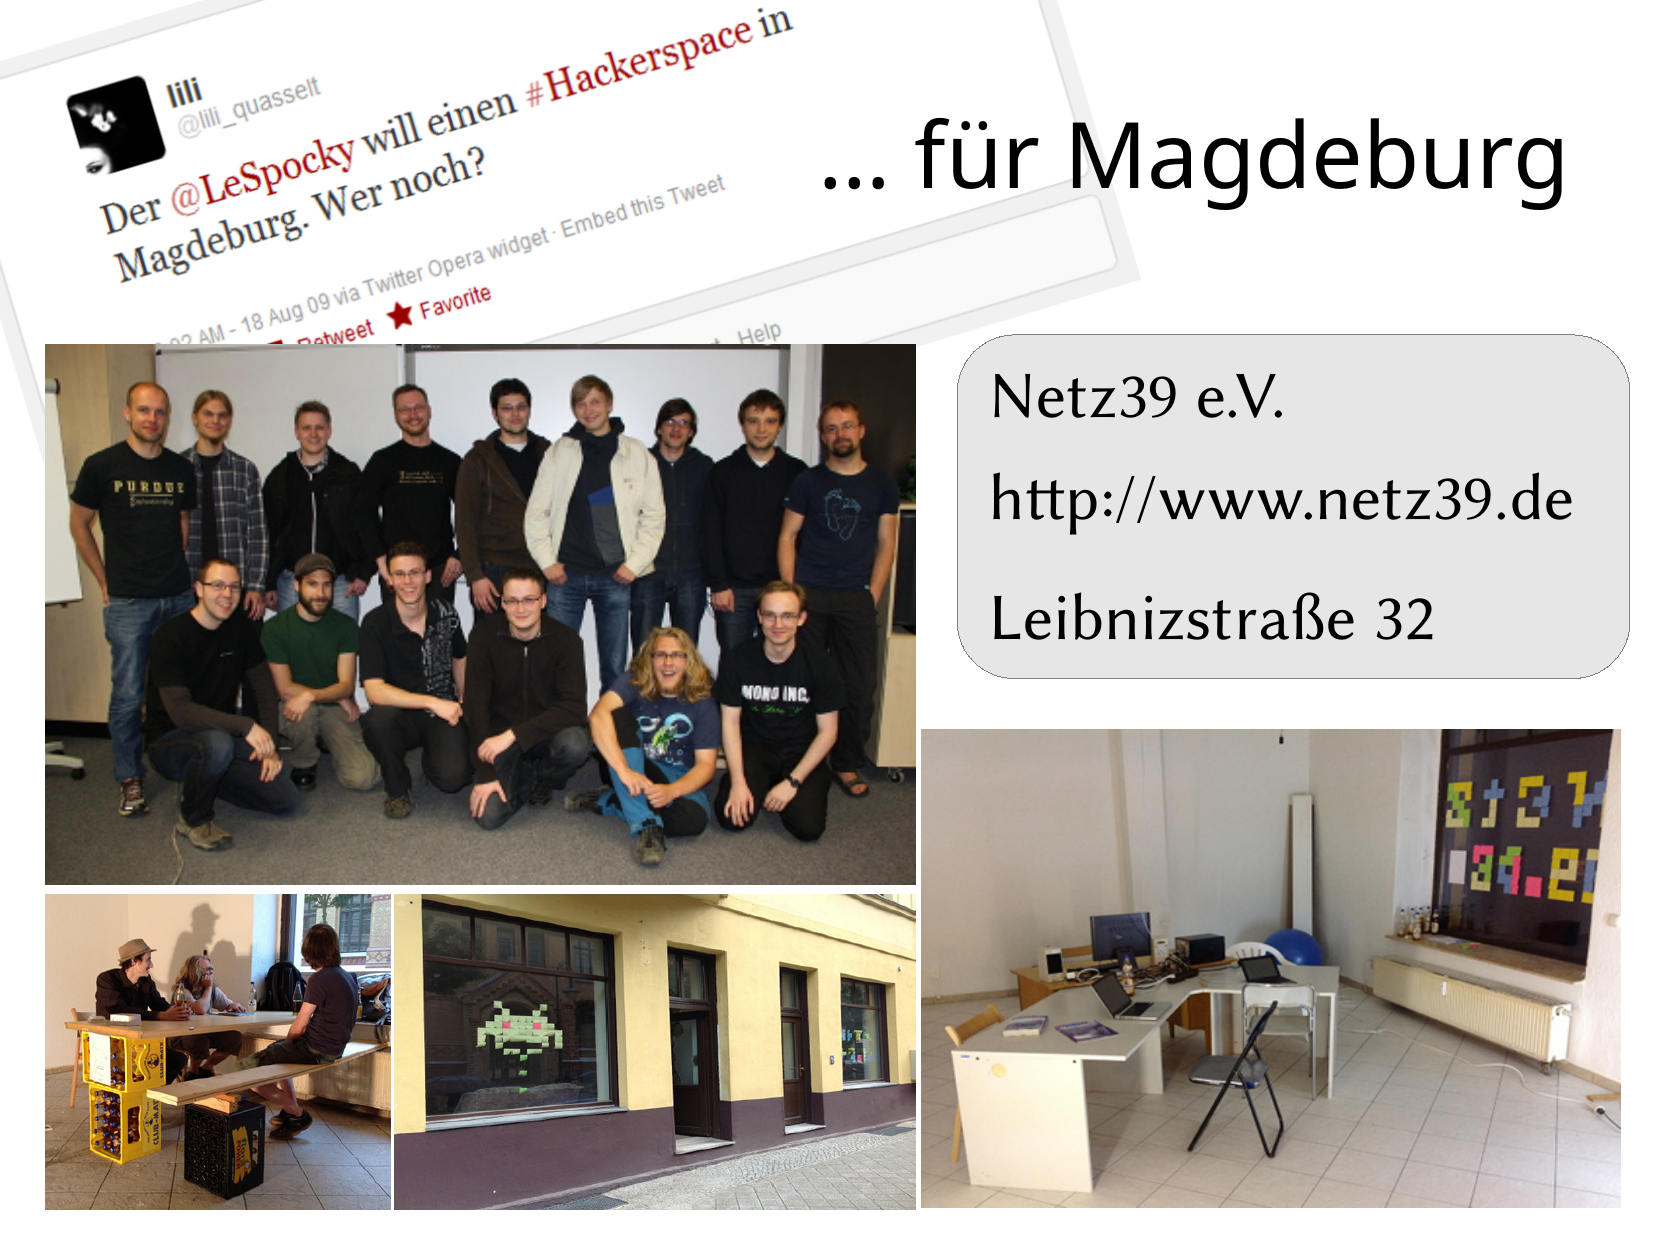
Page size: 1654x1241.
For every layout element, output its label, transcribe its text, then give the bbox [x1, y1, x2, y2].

picture [0, 0, 1141, 886]
picture [45, 894, 391, 1210]
picture [921, 729, 1621, 1208]
title … für Magdeburg [82, 49, 1571, 257]
picture [394, 894, 916, 1210]
text_box Netz39 e.V. http://www.netz39.de Leibnizstraße 32 [957, 334, 1630, 679]
